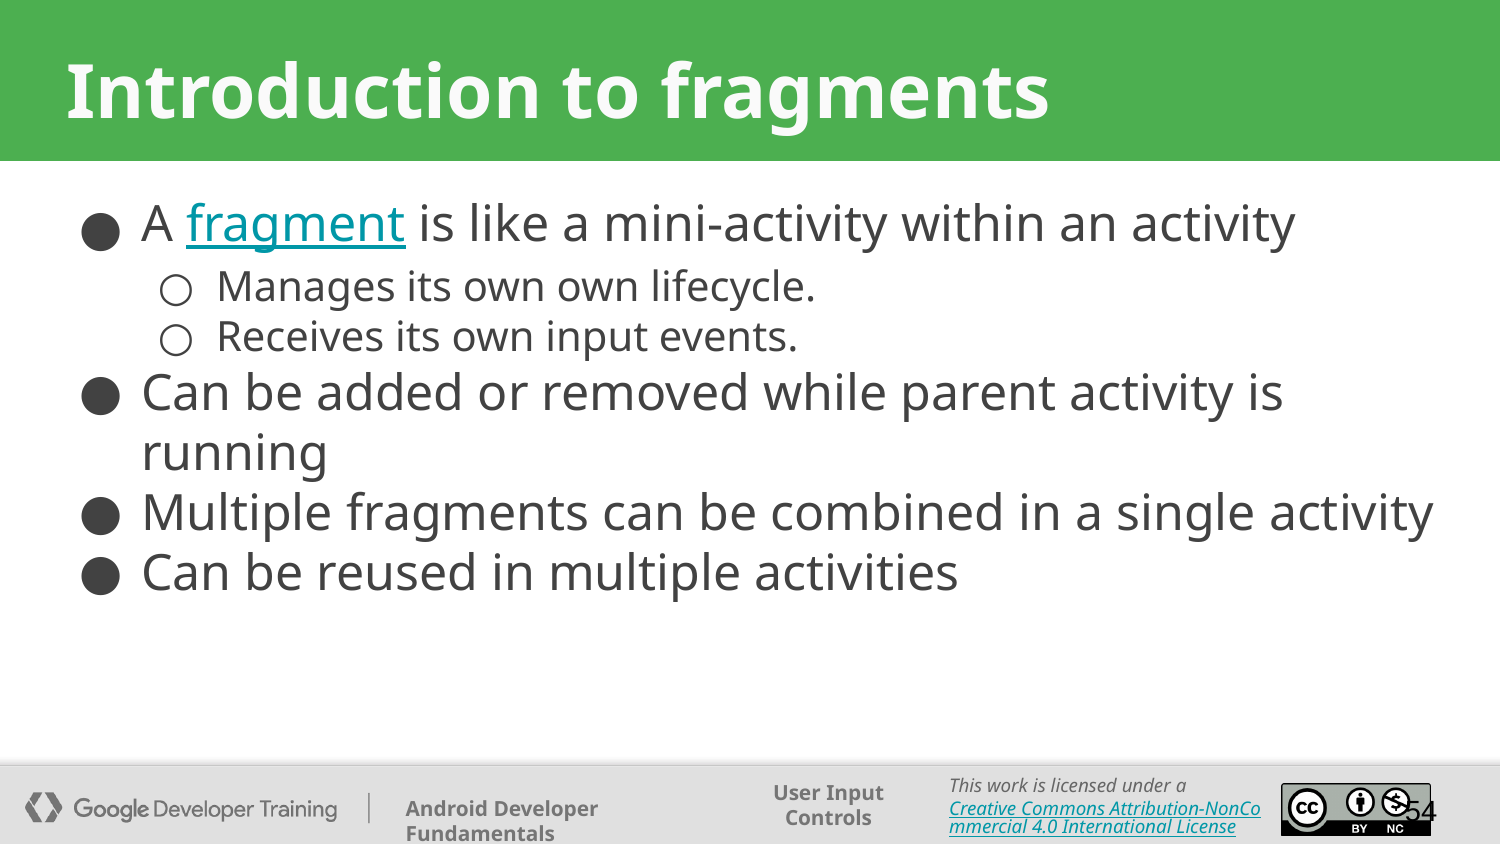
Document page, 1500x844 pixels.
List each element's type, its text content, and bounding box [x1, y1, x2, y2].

list A fragment is like a mini-activity within an activity Manages its own own lifecycle. Receives its own input events. Can be added or removed while parent activity is running Multiple fragments can be combined in a single activity Can be reused in multiple activities [51, 176, 1480, 752]
slide_number <number> [1389, 777, 1480, 842]
picture [0, 161, 1500, 844]
title Introduction to fragments [51, 28, 1449, 122]
